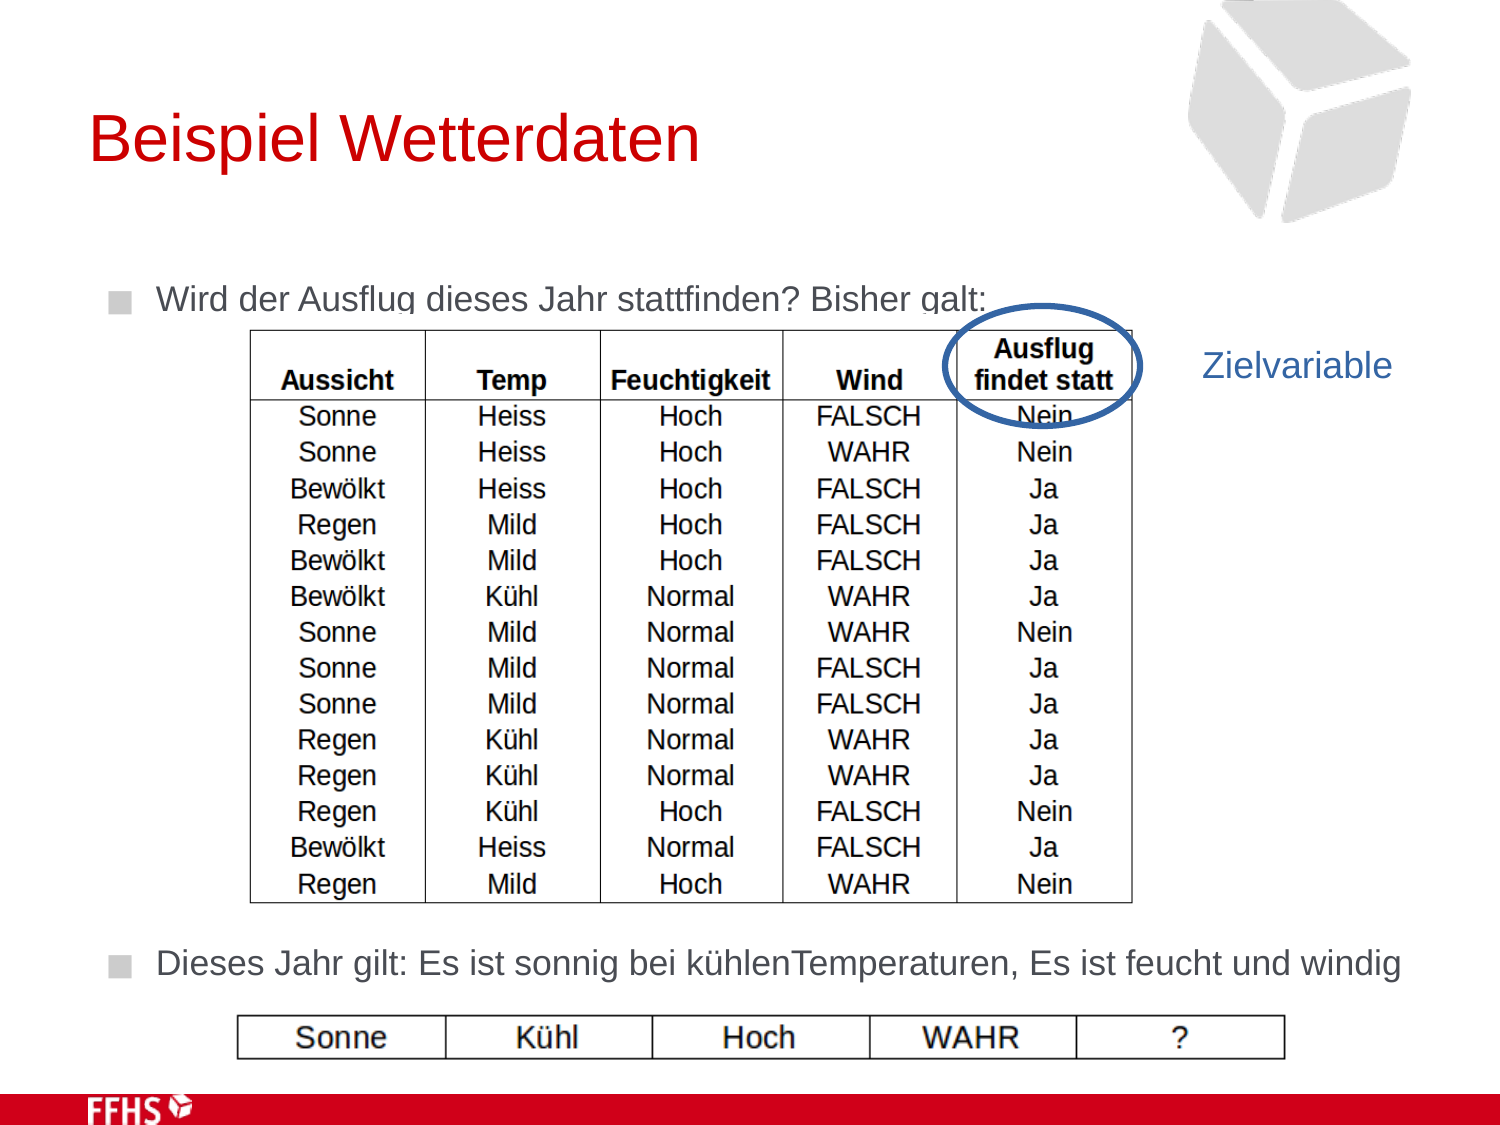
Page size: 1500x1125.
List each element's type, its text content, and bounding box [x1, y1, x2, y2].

list Wird der Ausflug dieses Jahr stattfinden? Bisher galt: Dieses Jahr gilt: Es ist sonnig bei kühlenTemperaturen, Es ist feucht und windig [88, 278, 1412, 1000]
picture [949, 314, 1136, 422]
title Beispiel Wetterdaten [88, 56, 1176, 220]
picture [1103, 314, 1141, 350]
picture [234, 314, 1141, 918]
text_box Zielvariable [1155, 345, 1441, 390]
picture [220, 1004, 1306, 1071]
picture [0, 1094, 1500, 1125]
picture [1188, 0, 1411, 223]
